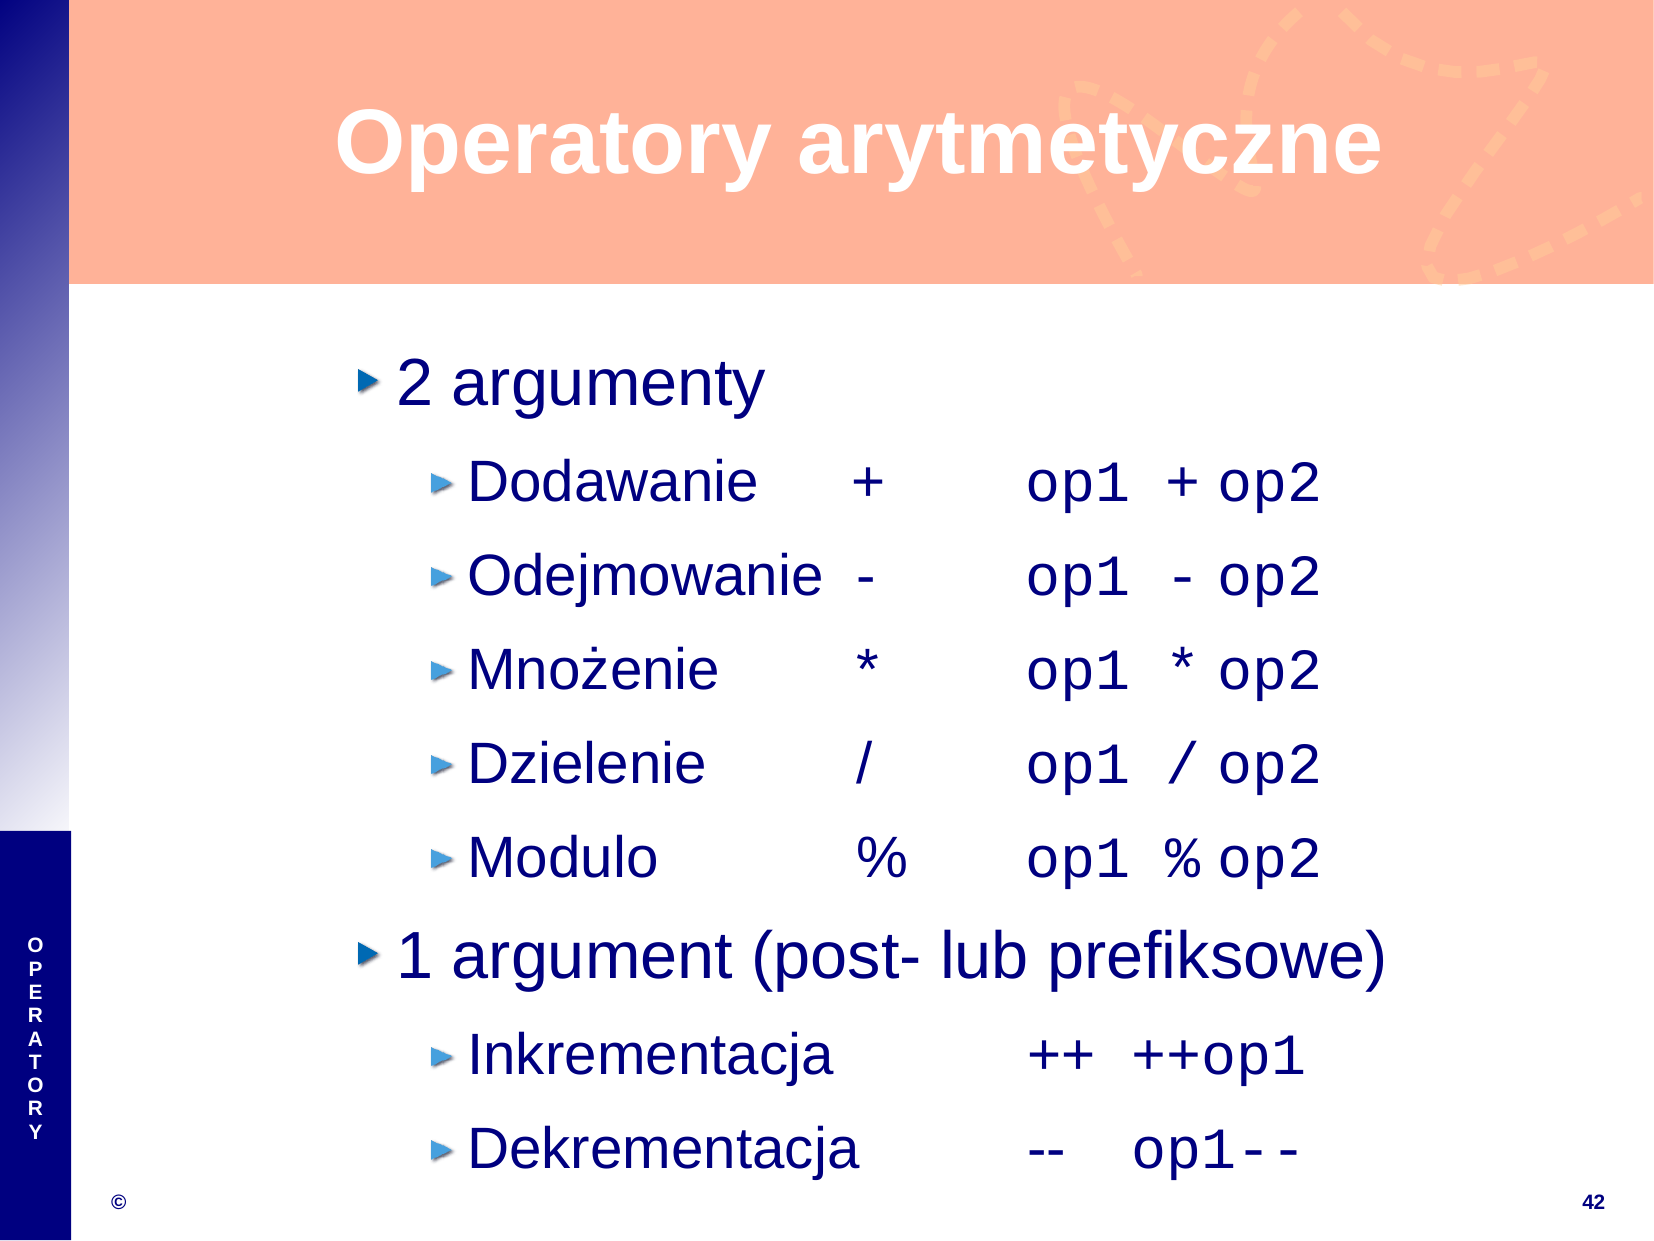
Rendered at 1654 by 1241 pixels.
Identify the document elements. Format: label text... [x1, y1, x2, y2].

list 2 argumenty Dodawanie + op1 + op2 Odejmowanie - op1 - op2 Mnożenie * op1 * op2 Dzielenie / op1 / op2 Modulo % op1 % op2 1 argument (post- lub prefiksowe) Inkrementacja ++ ++op1 Dekrementacja -- op1-- [325, 344, 1394, 1187]
text_box O P E R A T O R Y [0, 830, 71, 1241]
title Operatory arytmetyczne [103, 37, 1617, 246]
